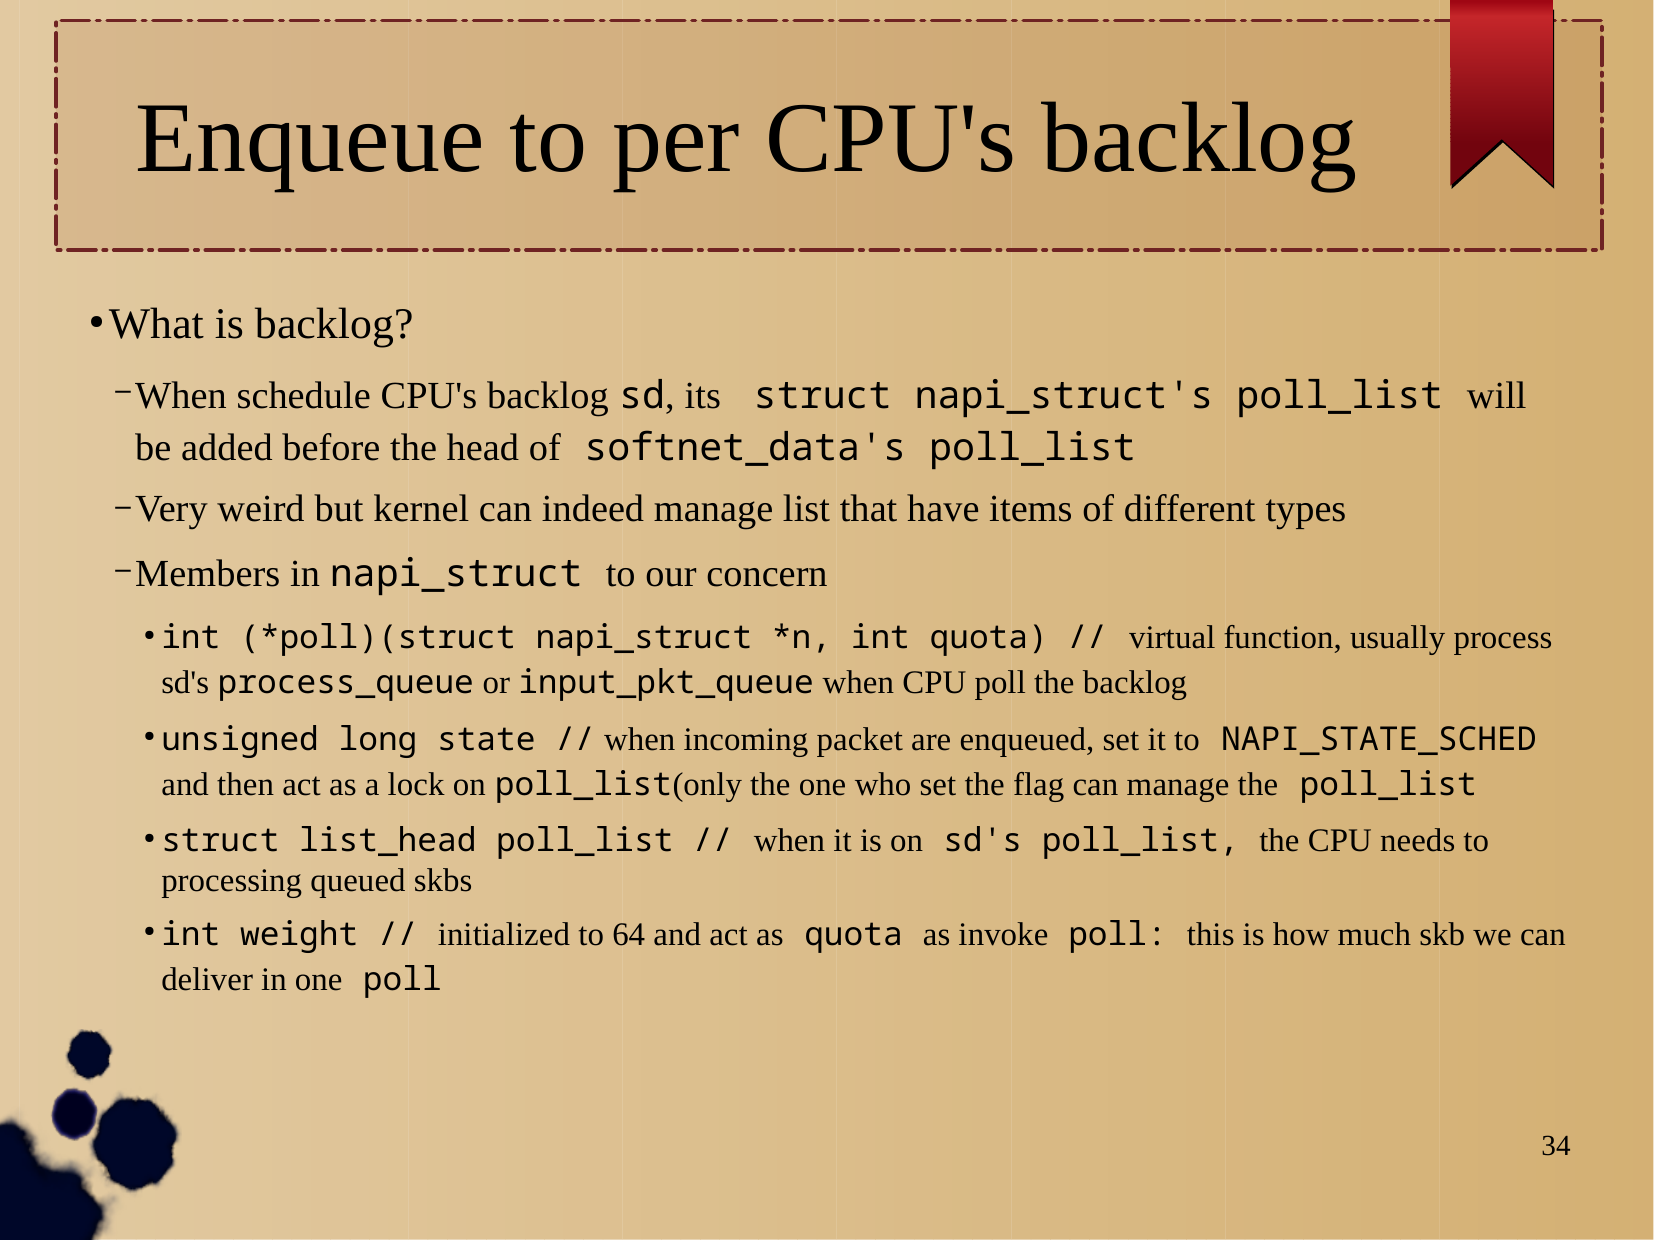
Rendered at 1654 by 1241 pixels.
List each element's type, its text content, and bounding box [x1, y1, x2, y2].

title Enqueue to per CPU's backlog [82, 47, 1412, 229]
list What is backlog? When schedule CPU's backlog sd, its struct napi_struct's poll_list will be added before the head of softnet_data's poll_list Very weird but kernel can indeed manage list that have items of different types Members in napi_struct to our concern int (*poll)(struct napi_struct *n, int quota) // virtual function, usually process sd's process_queue or input_pkt_queue when CPU poll the backlog unsigned long state // when incoming packet are enqueued, set it to NAPI_STATE_SCHED and then act as a lock on poll_list(only the one who set the flag can manage the poll_list struct list_head poll_list // when it is on sd's poll_list, the CPU needs to processing queued skbs int weight // initialized to 64 and act as quota as invoke poll: this is how much skb we can deliver in one poll [82, 299, 1571, 1019]
